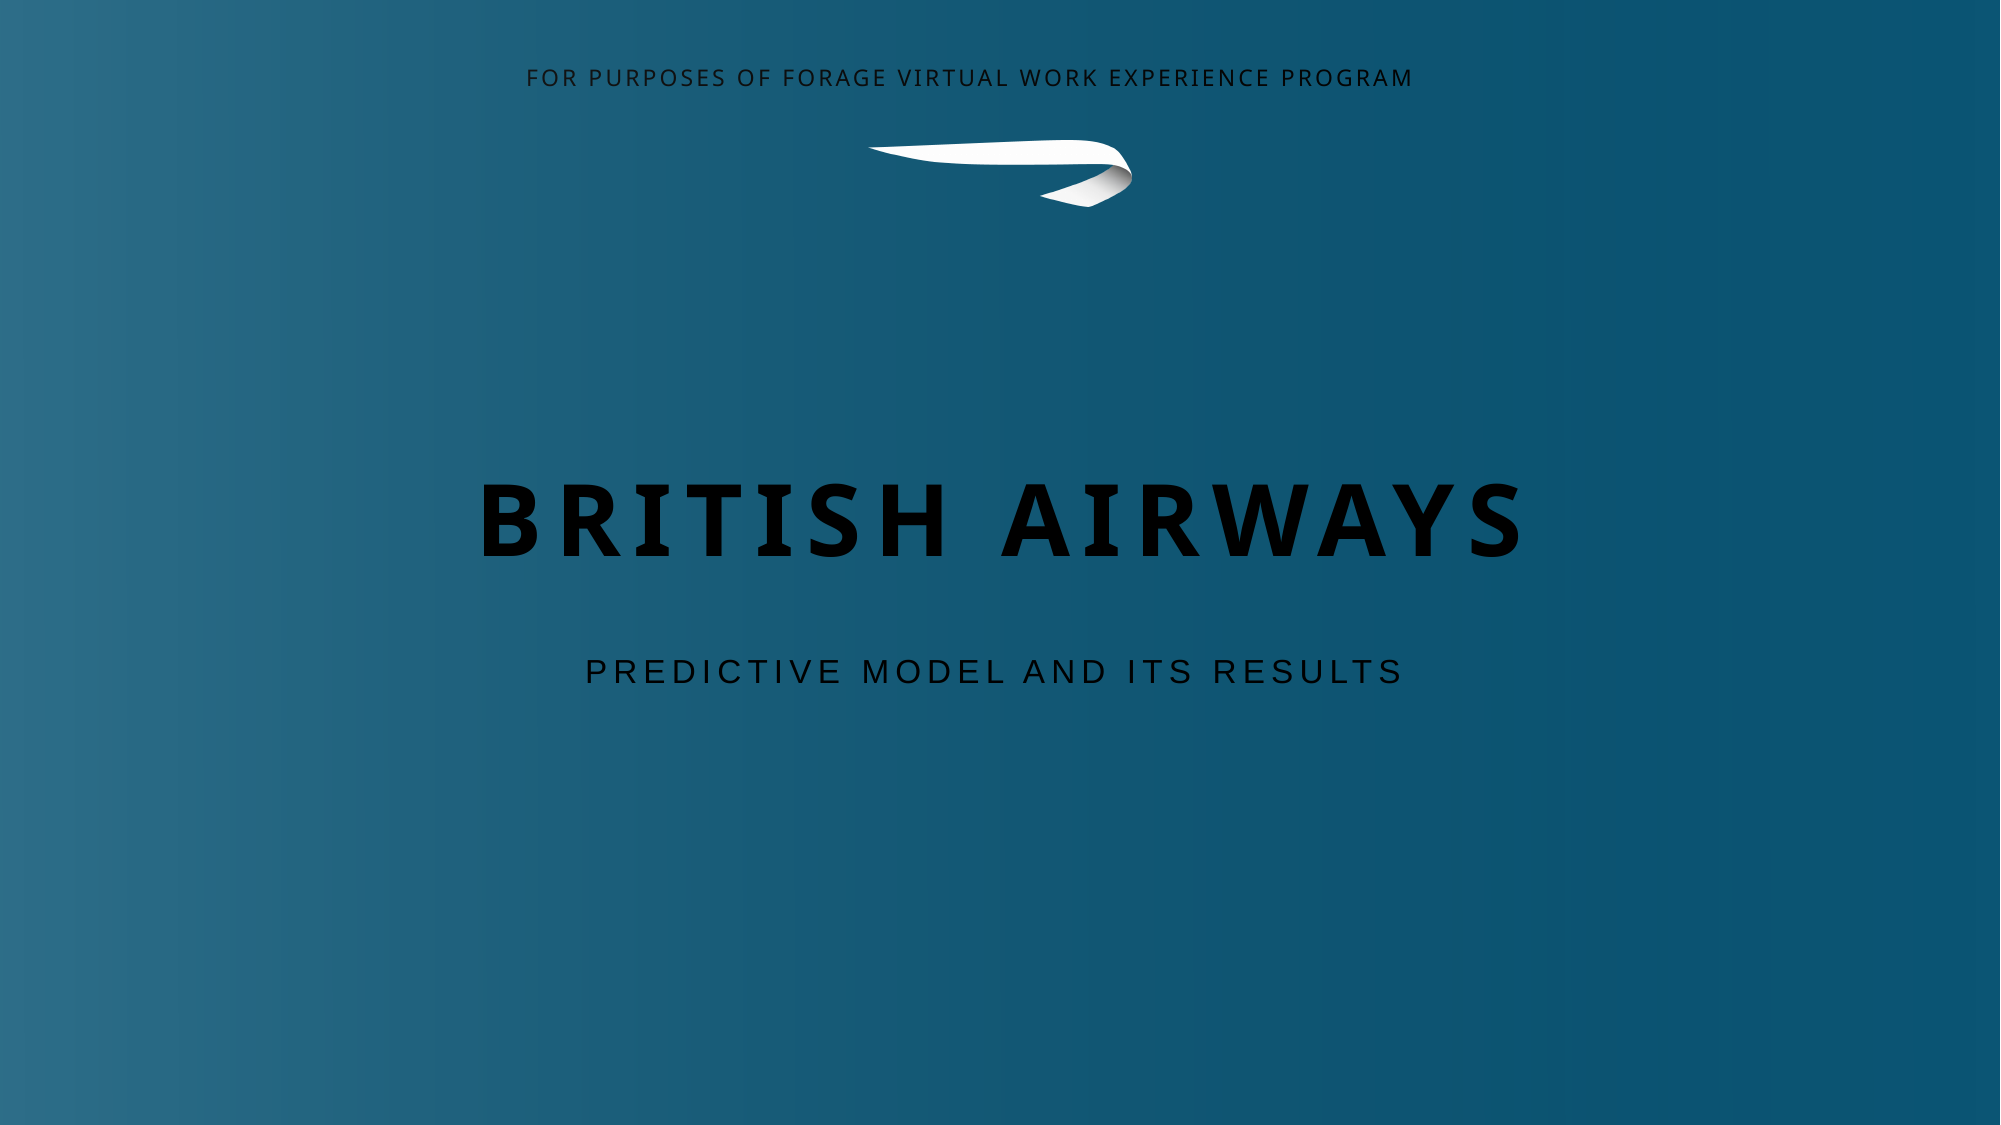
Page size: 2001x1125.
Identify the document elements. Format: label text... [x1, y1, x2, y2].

subtitle Predictive model and its results [243, 598, 1744, 742]
title British Airways [456, 328, 1544, 598]
picture [868, 140, 1132, 207]
